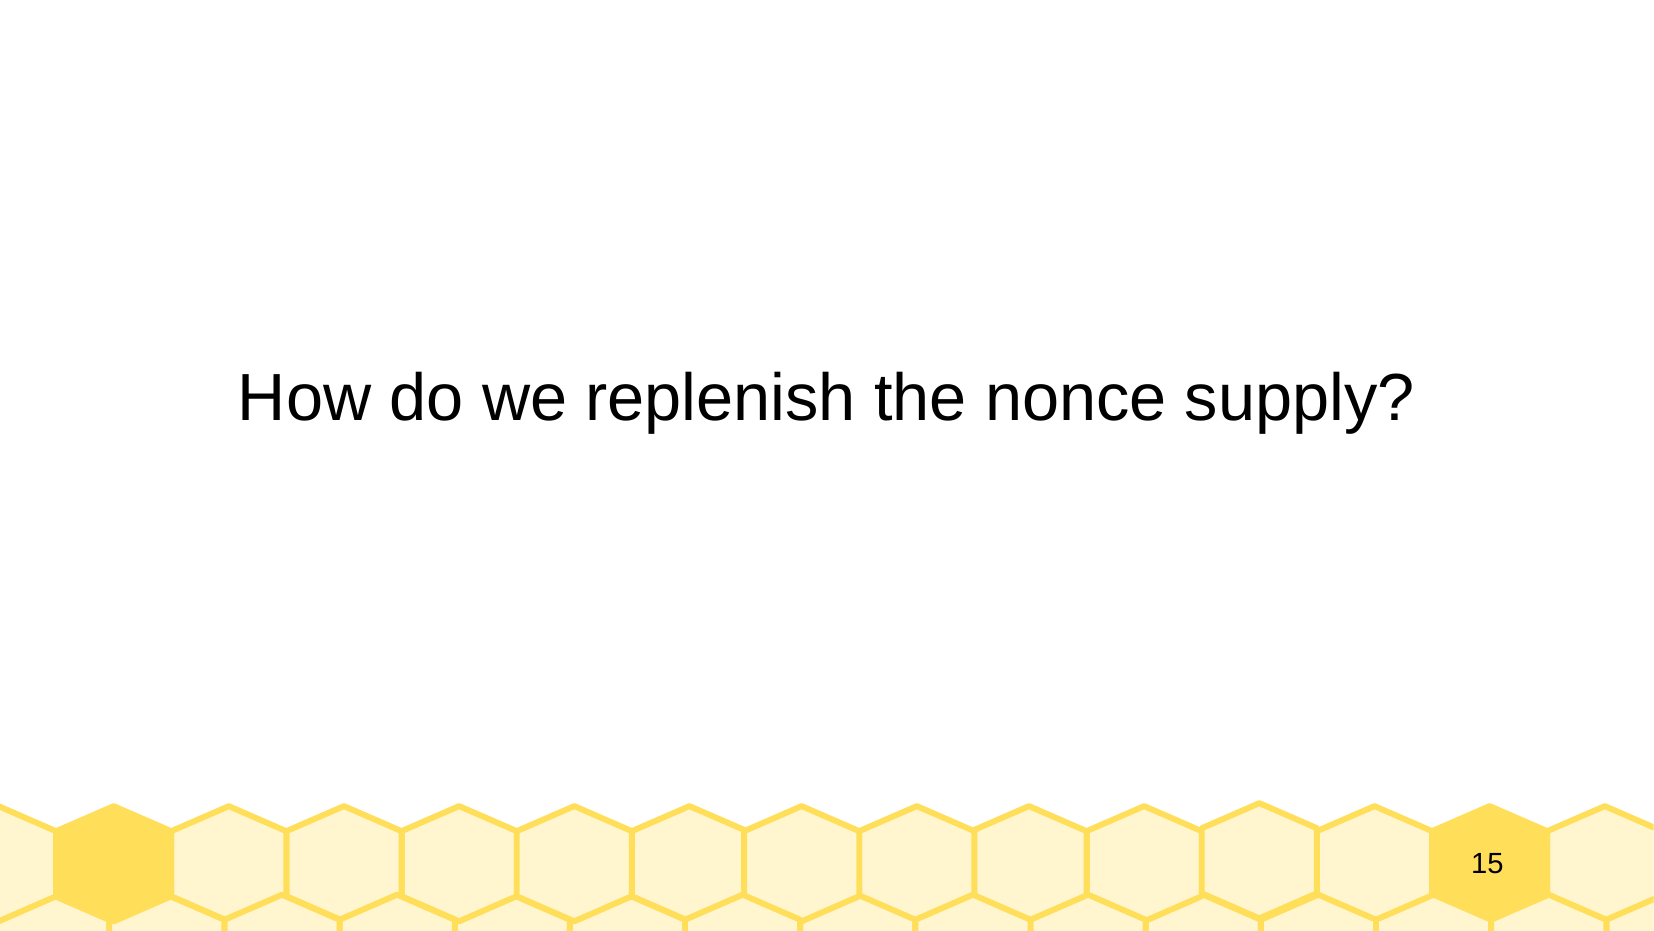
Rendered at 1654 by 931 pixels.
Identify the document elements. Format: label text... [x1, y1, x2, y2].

subtitle How do we replenish the nonce supply? [82, 37, 1571, 758]
